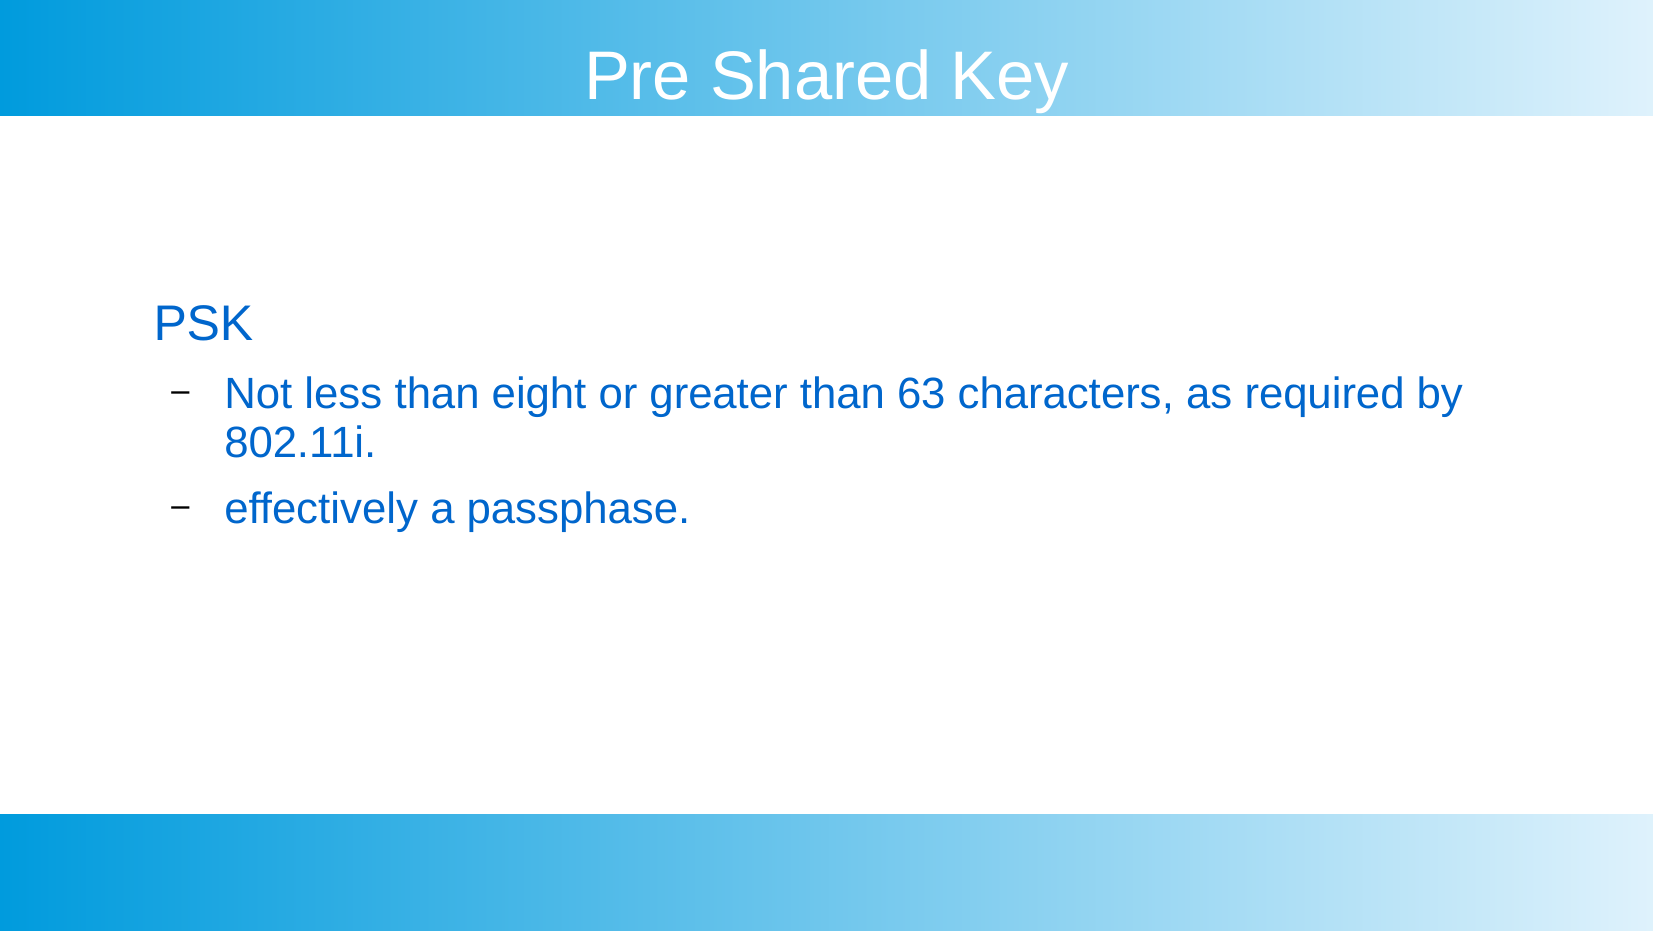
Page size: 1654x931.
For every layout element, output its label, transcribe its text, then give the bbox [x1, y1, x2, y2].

title Pre Shared Key [82, 37, 1571, 116]
list PSK Not less than eight or greater than 63 characters, as required by 802.11i. effectively a passphase. [82, 217, 1571, 758]
